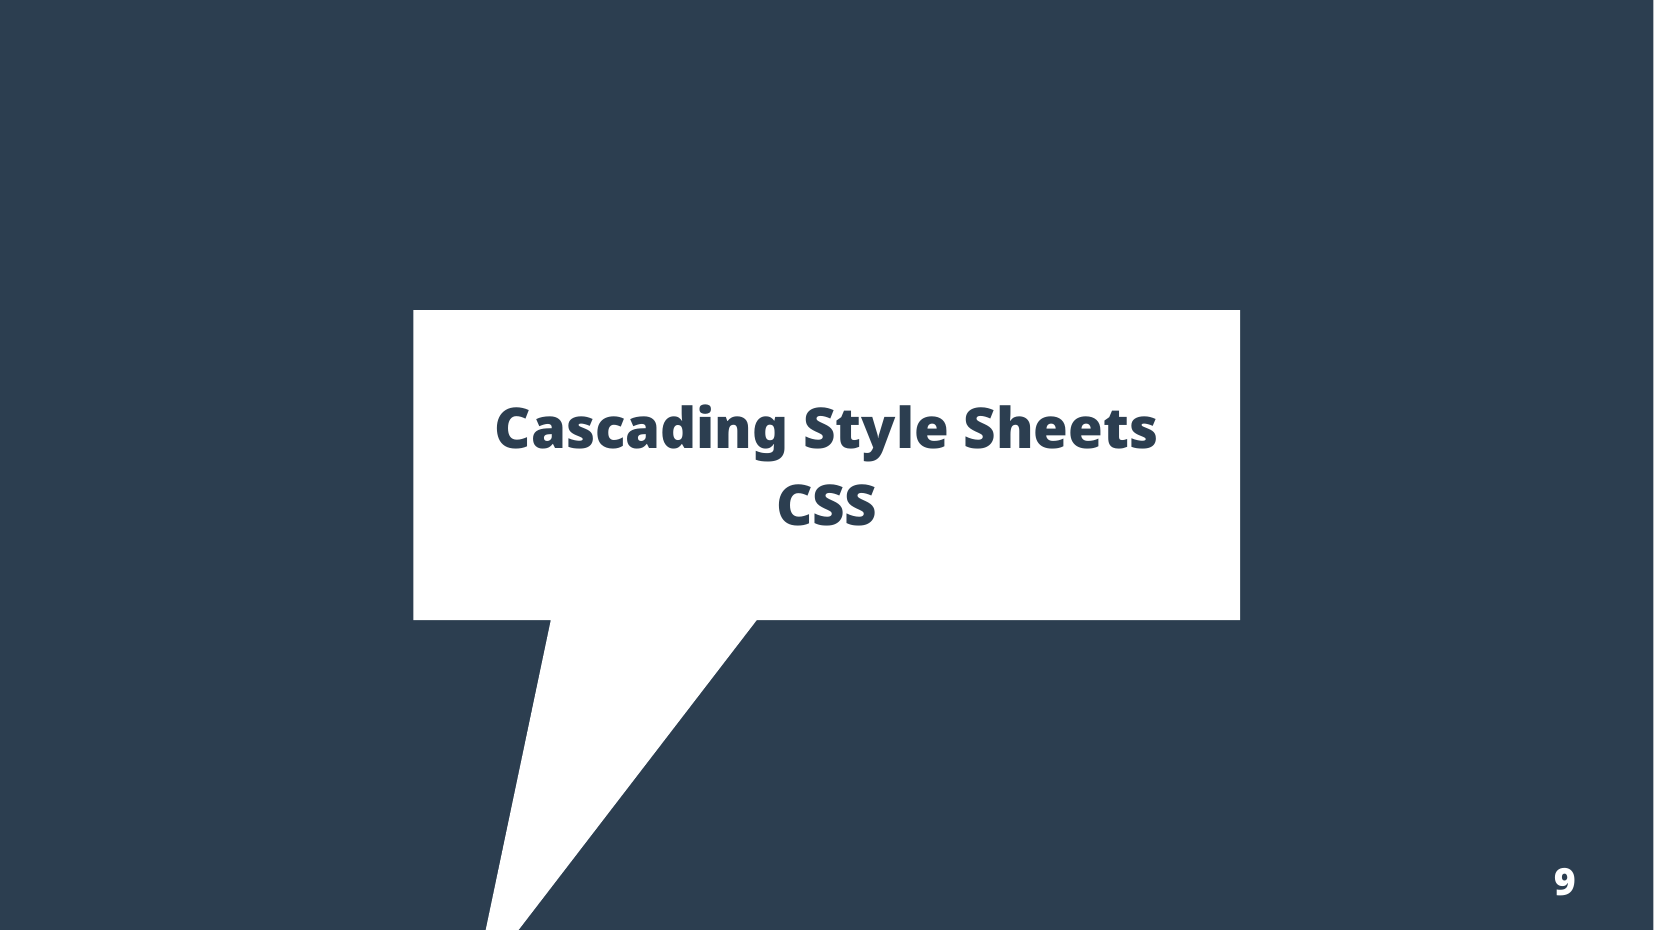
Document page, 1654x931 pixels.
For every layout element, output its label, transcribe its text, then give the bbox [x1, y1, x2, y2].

title Cascading Style Sheets CSS [442, 332, 1211, 598]
